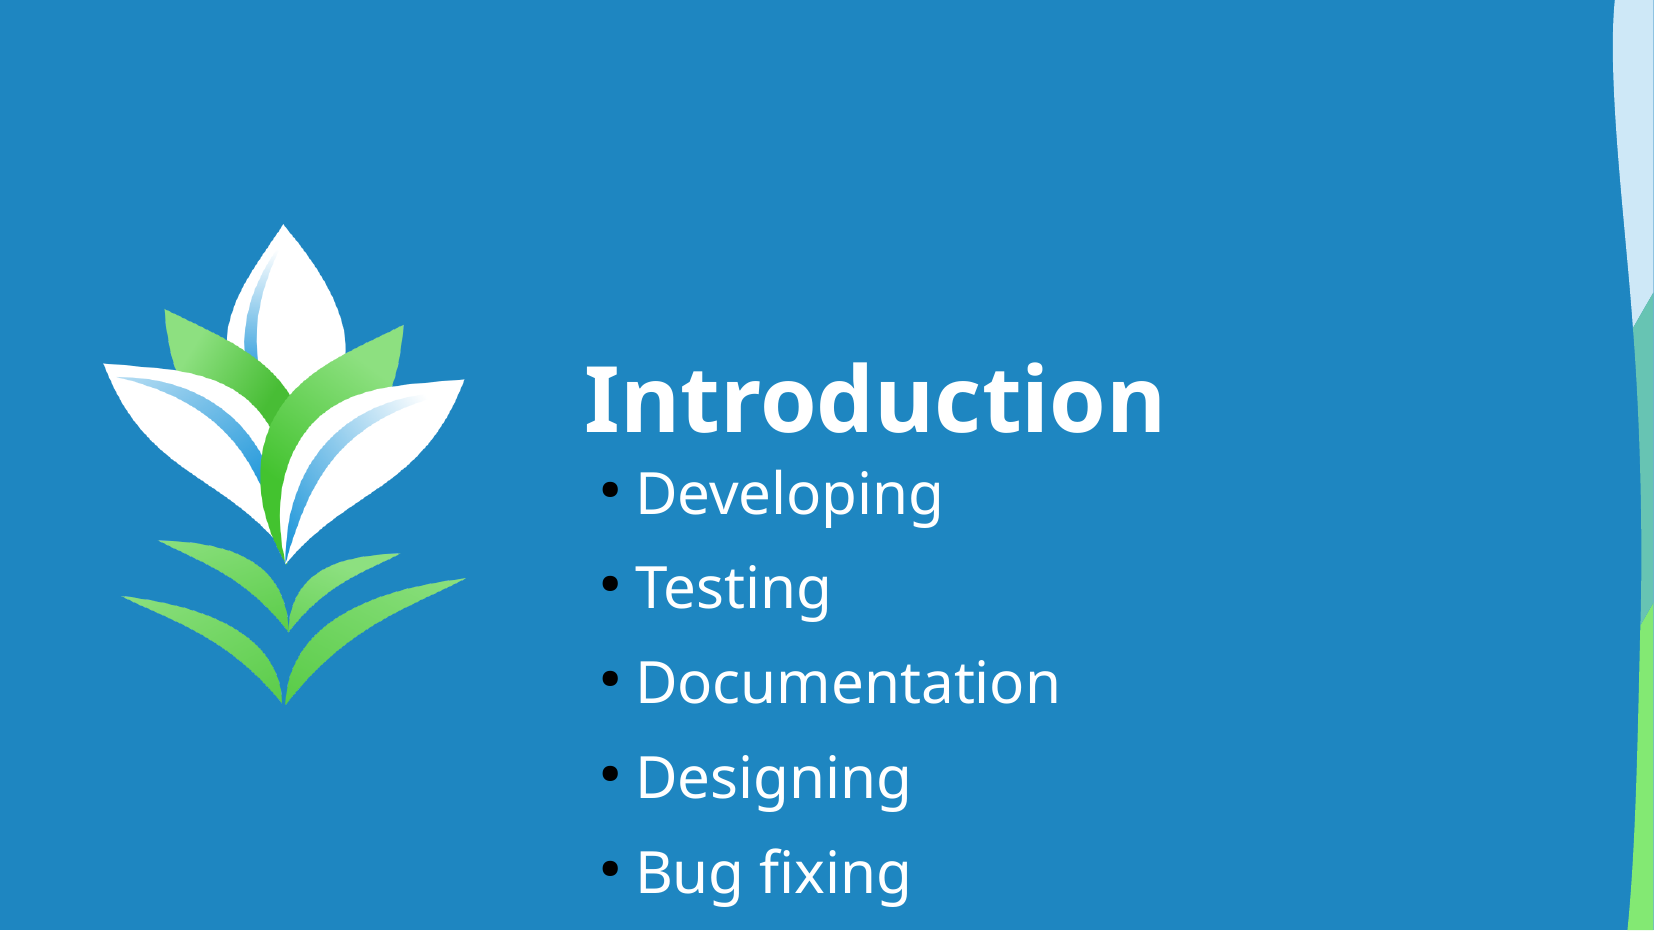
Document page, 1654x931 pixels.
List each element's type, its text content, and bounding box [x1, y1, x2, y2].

text_box Developing Testing Documentation Designing Bug fixing [585, 448, 1381, 913]
picture [103, 224, 466, 706]
text_box Introduction [570, 333, 1546, 459]
